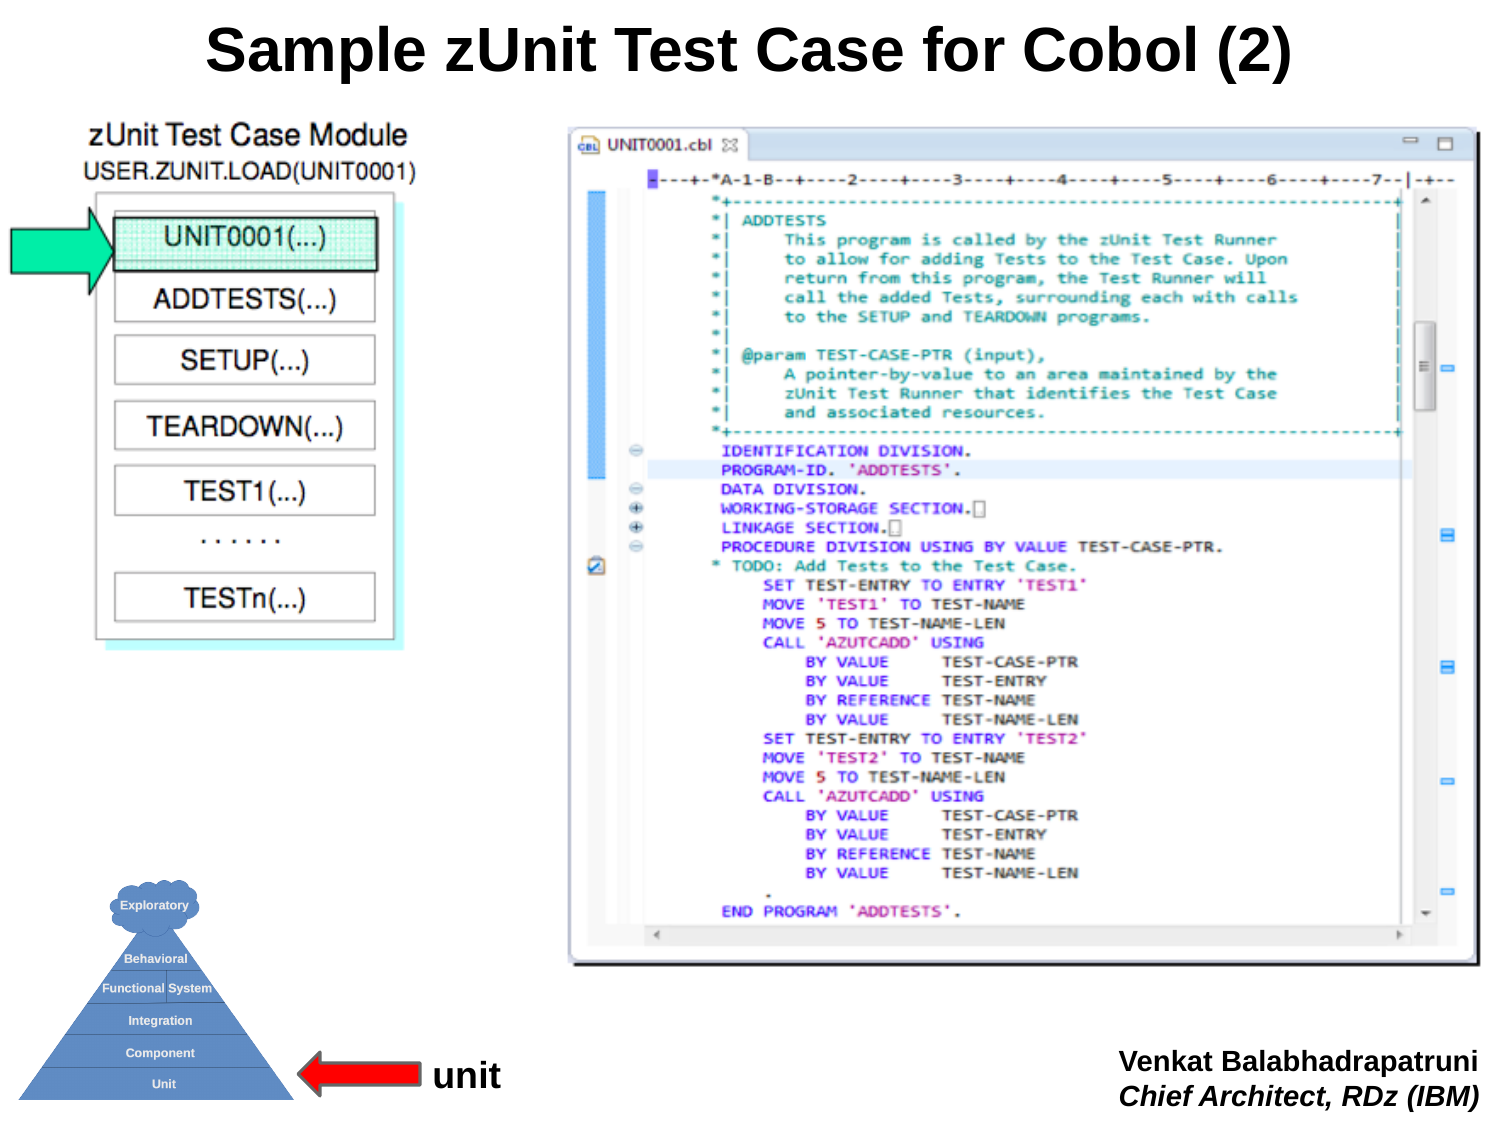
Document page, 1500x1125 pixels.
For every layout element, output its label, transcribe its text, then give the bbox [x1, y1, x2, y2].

text_box Venkat Balabhadrapatruni Chief Architect, RDz (IBM) [1103, 1027, 1500, 1123]
text_box Sample zUnit Test Case for Cobol (2) [0, 0, 1500, 104]
text_box unit [417, 1035, 552, 1103]
picture [4, 117, 1489, 1100]
text_box [297, 1052, 417, 1096]
